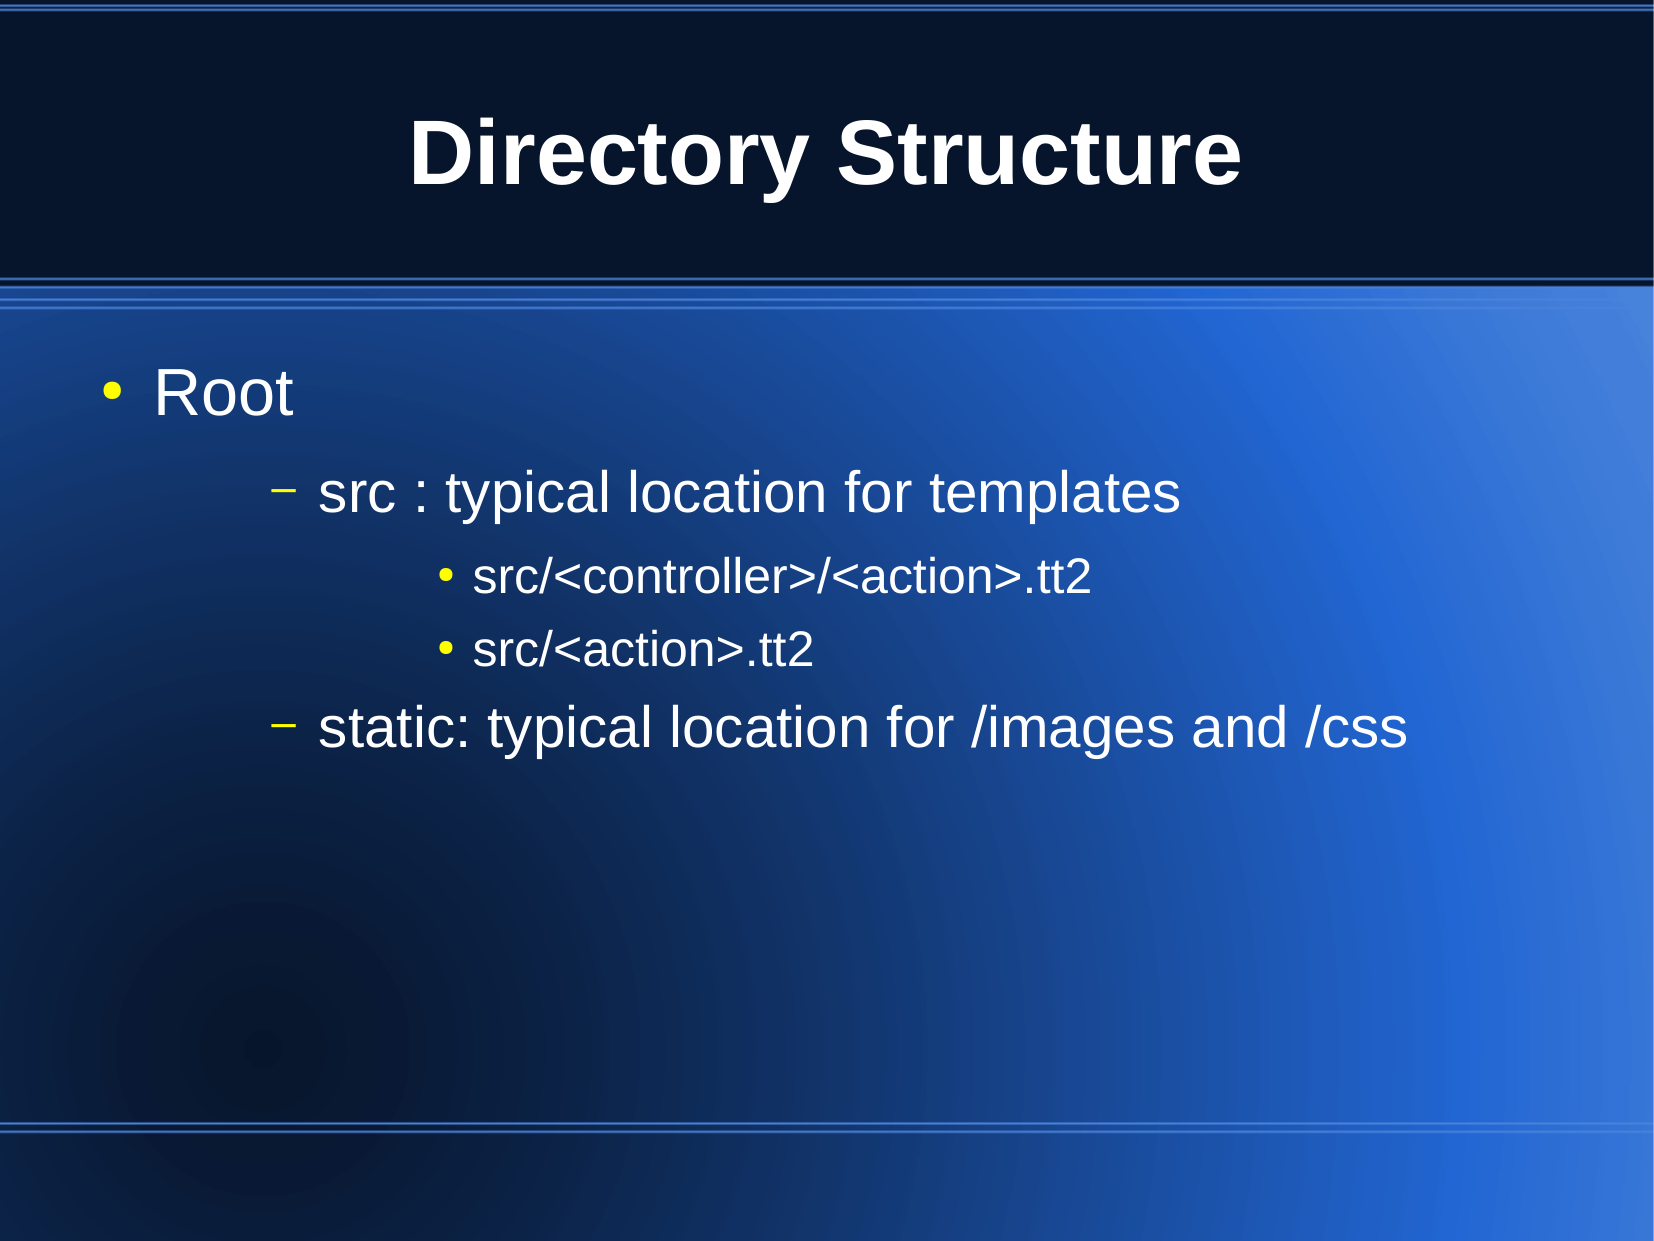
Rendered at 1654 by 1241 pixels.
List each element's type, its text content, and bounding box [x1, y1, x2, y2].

list Root src : typical location for templates src/<controller>/<action>.tt2 src/<action>.tt2 static: typical location for /images and /css [82, 355, 1571, 1058]
picture [0, 0, 1654, 1241]
title Directory Structure [82, 49, 1571, 257]
